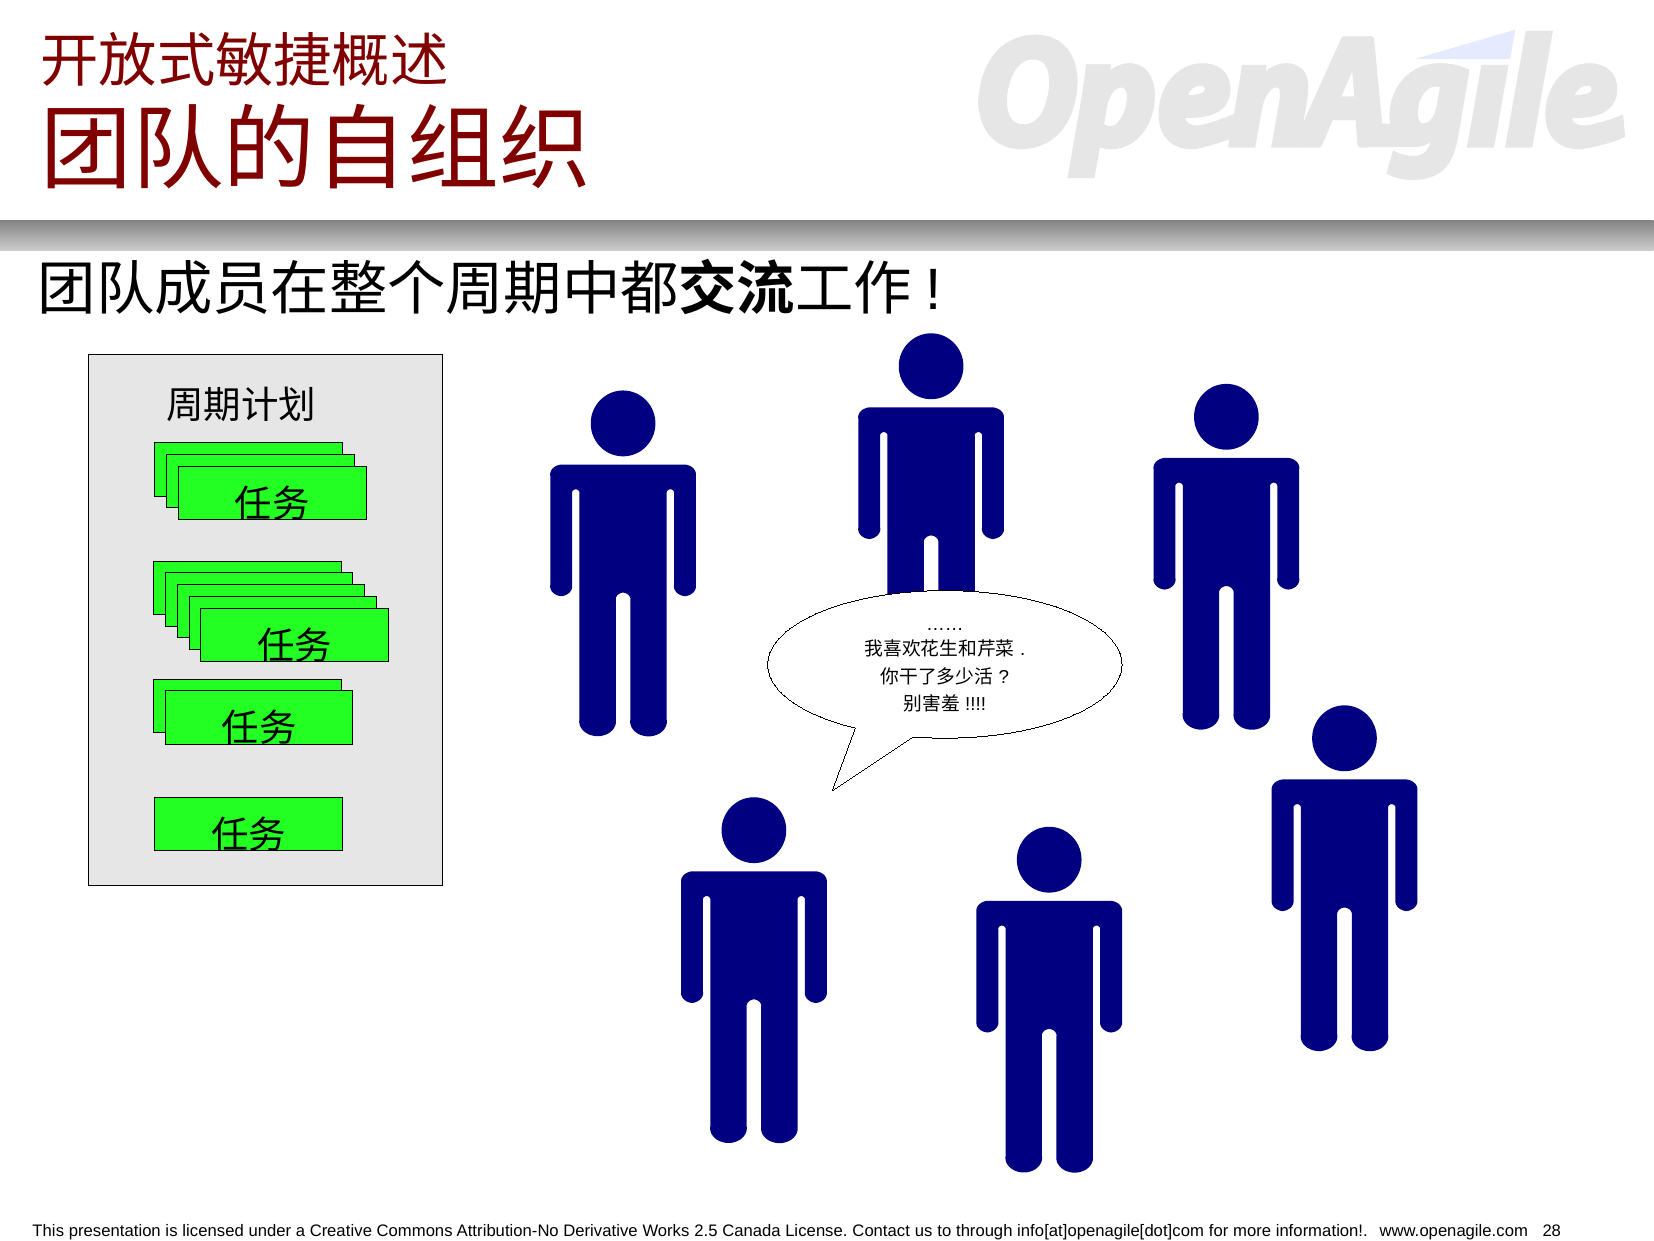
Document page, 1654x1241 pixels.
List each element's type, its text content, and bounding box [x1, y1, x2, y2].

text_box 周期计划 [151, 367, 361, 433]
text_box 任务 [201, 608, 389, 661]
text_box 任务 [165, 691, 353, 744]
text_box [858, 407, 1004, 594]
text_box 任务 [264, 733, 288, 744]
text_box [681, 871, 827, 1144]
text_box [1153, 457, 1300, 730]
text_box 任务 [277, 509, 301, 520]
text_box Task [155, 443, 343, 496]
text_box [721, 797, 787, 864]
text_box 任务 [155, 797, 343, 850]
text_box [1016, 826, 1082, 893]
text_box [1271, 779, 1418, 1052]
text_box [89, 354, 443, 886]
list 团队成员在整个周期中都交流工作! [37, 251, 1654, 322]
title 开放式敏捷概述 团队的自组织 [40, 26, 1654, 204]
text_box [976, 900, 1123, 1173]
text_box 任务 [302, 651, 323, 661]
text_box …… 我喜欢花生和芹菜. 你干了多少活? 别害羞!!!! [767, 590, 1123, 791]
text_box [590, 390, 656, 457]
text_box [898, 333, 964, 400]
text_box 任务 [256, 840, 277, 850]
text_box Task [153, 561, 341, 614]
text_box [550, 464, 696, 737]
text_box [1312, 705, 1377, 772]
text_box Task [177, 585, 365, 638]
text_box Task [189, 596, 377, 650]
text_box 任务 [179, 467, 366, 520]
text_box Task [165, 573, 353, 626]
text_box Task [167, 455, 354, 508]
text_box Task [153, 679, 341, 732]
text_box [1194, 383, 1259, 450]
